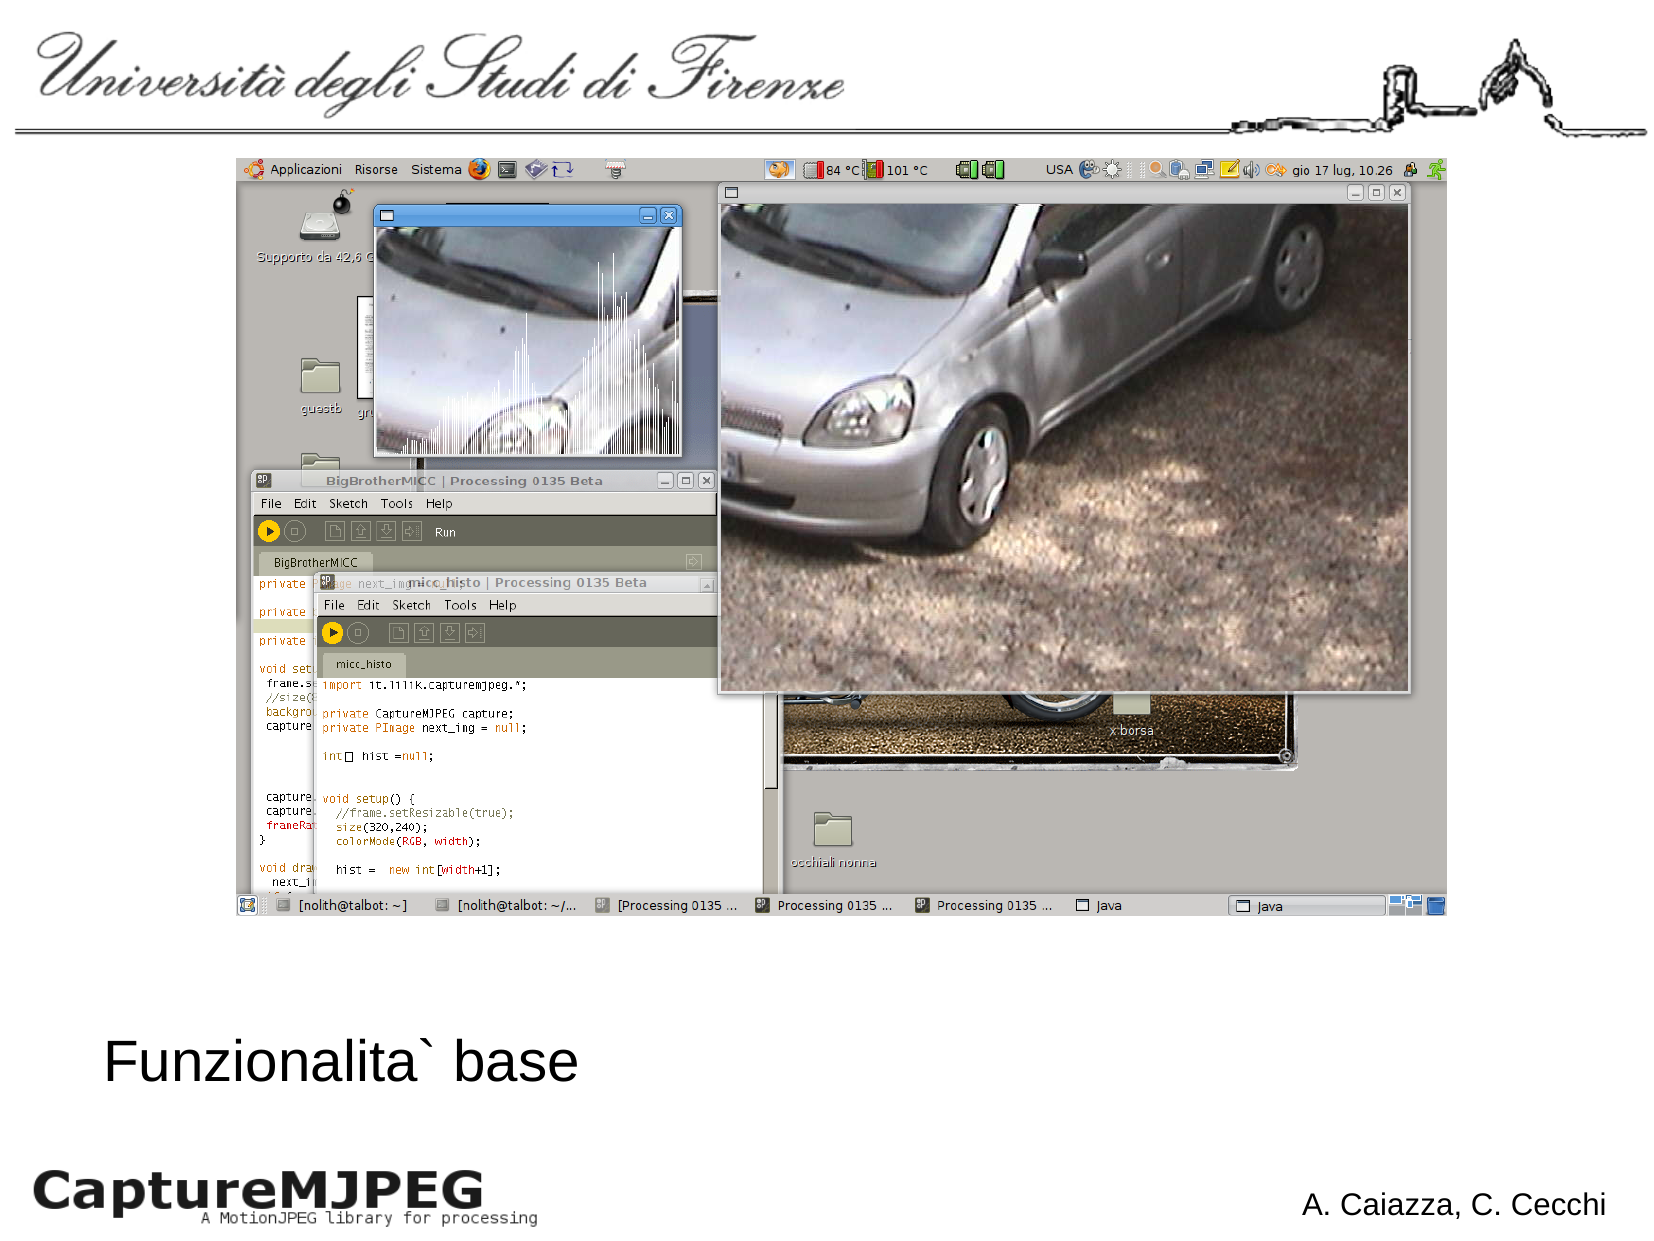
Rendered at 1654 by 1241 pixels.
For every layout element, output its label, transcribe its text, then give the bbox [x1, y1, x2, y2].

picture [17, 1159, 550, 1229]
picture [236, 158, 1447, 916]
picture [7, 4, 1654, 147]
text_box Funzionalita` base [88, 1021, 596, 1102]
